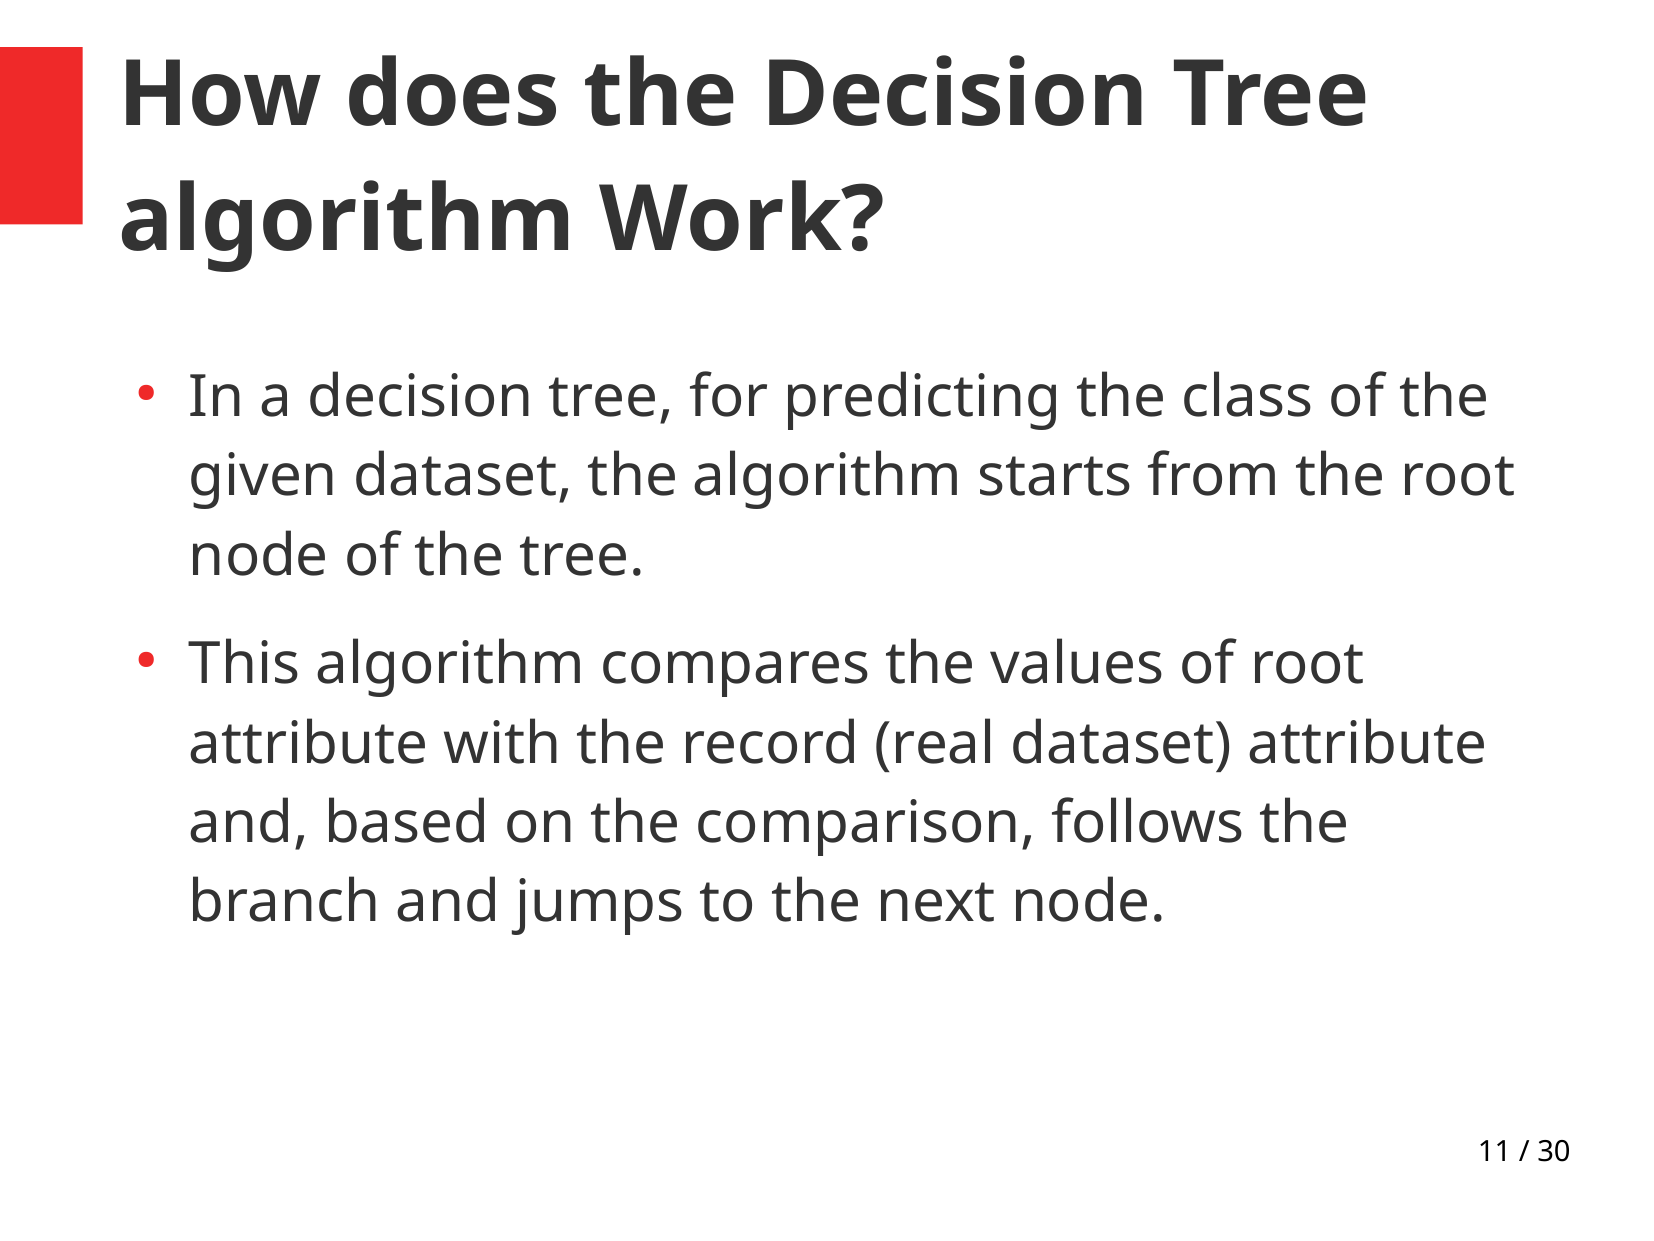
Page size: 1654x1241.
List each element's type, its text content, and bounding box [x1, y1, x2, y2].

title How does the Decision Tree algorithm Work? [118, 28, 1571, 278]
list In a decision tree, for predicting the class of the given dataset, the algorithm starts from the root node of the tree. This algorithm compares the values of root attribute with the record (real dataset) attribute and, based on the comparison, follows the branch and jumps to the next node. [118, 354, 1536, 1074]
